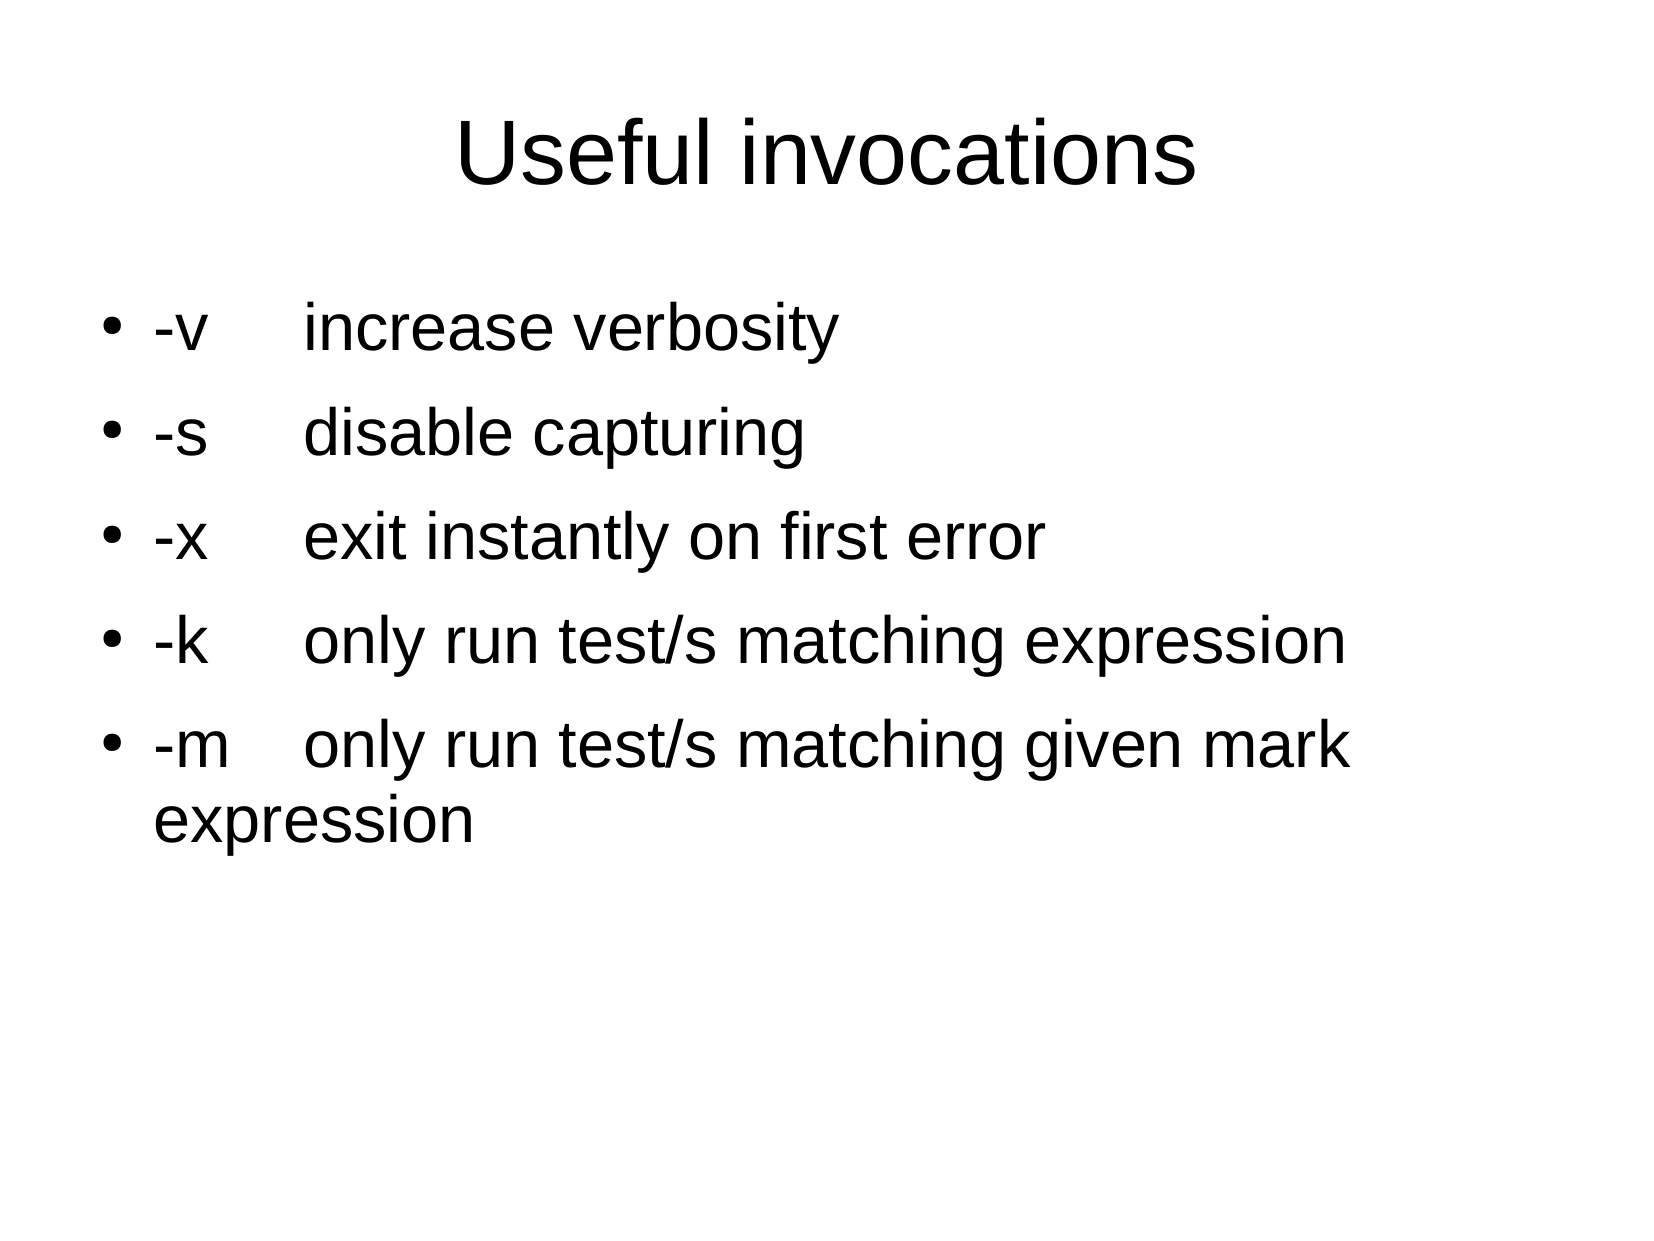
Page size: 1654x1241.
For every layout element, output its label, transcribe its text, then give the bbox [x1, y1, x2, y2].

title Useful invocations [82, 49, 1571, 257]
list -v increase verbosity -s disable capturing -x exit instantly on first error -k only run test/s matching expression -m only run test/s matching given mark expression [82, 290, 1571, 1010]
